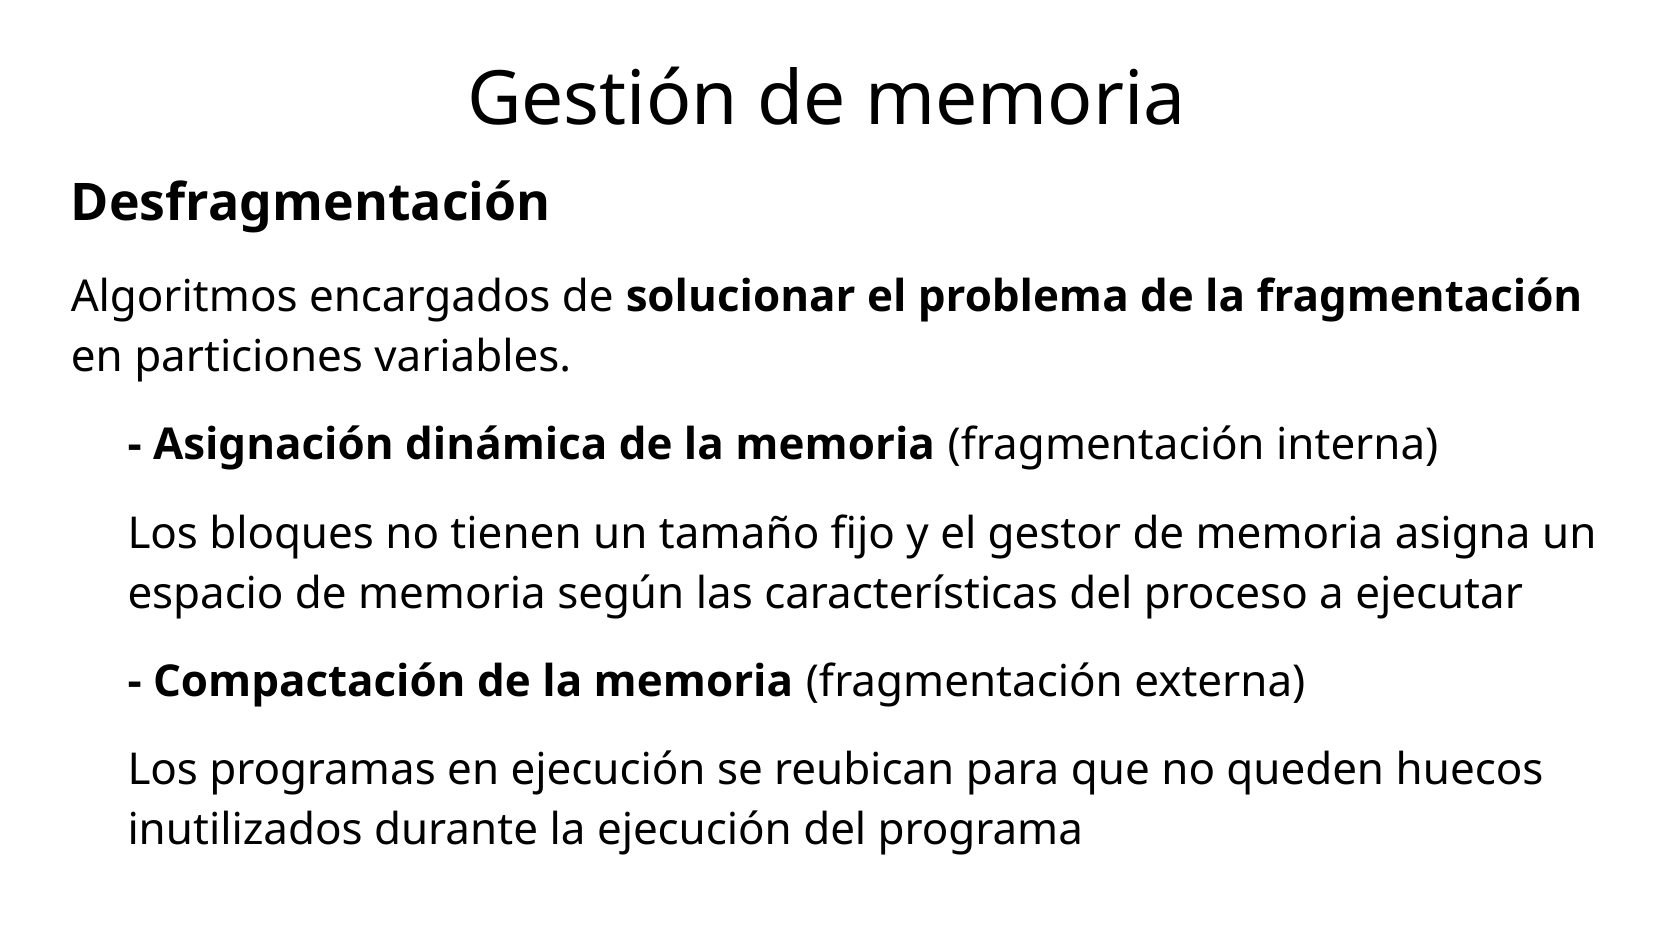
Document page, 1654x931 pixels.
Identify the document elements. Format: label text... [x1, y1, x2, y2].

title Gestión de memoria [82, 42, 1571, 148]
list Desfragmentación Algoritmos encargados de solucionar el problema de la fragmentación en particiones variables. - Asignación dinámica de la memoria (fragmentación interna) Los bloques no tienen un tamaño fijo y el gestor de memoria asigna un espacio de memoria según las características del proceso a ejecutar - Compactación de la memoria (fragmentación externa) Los programas en ejecución se reubican para que no queden huecos inutilizados durante la ejecución del programa [70, 165, 1607, 898]
